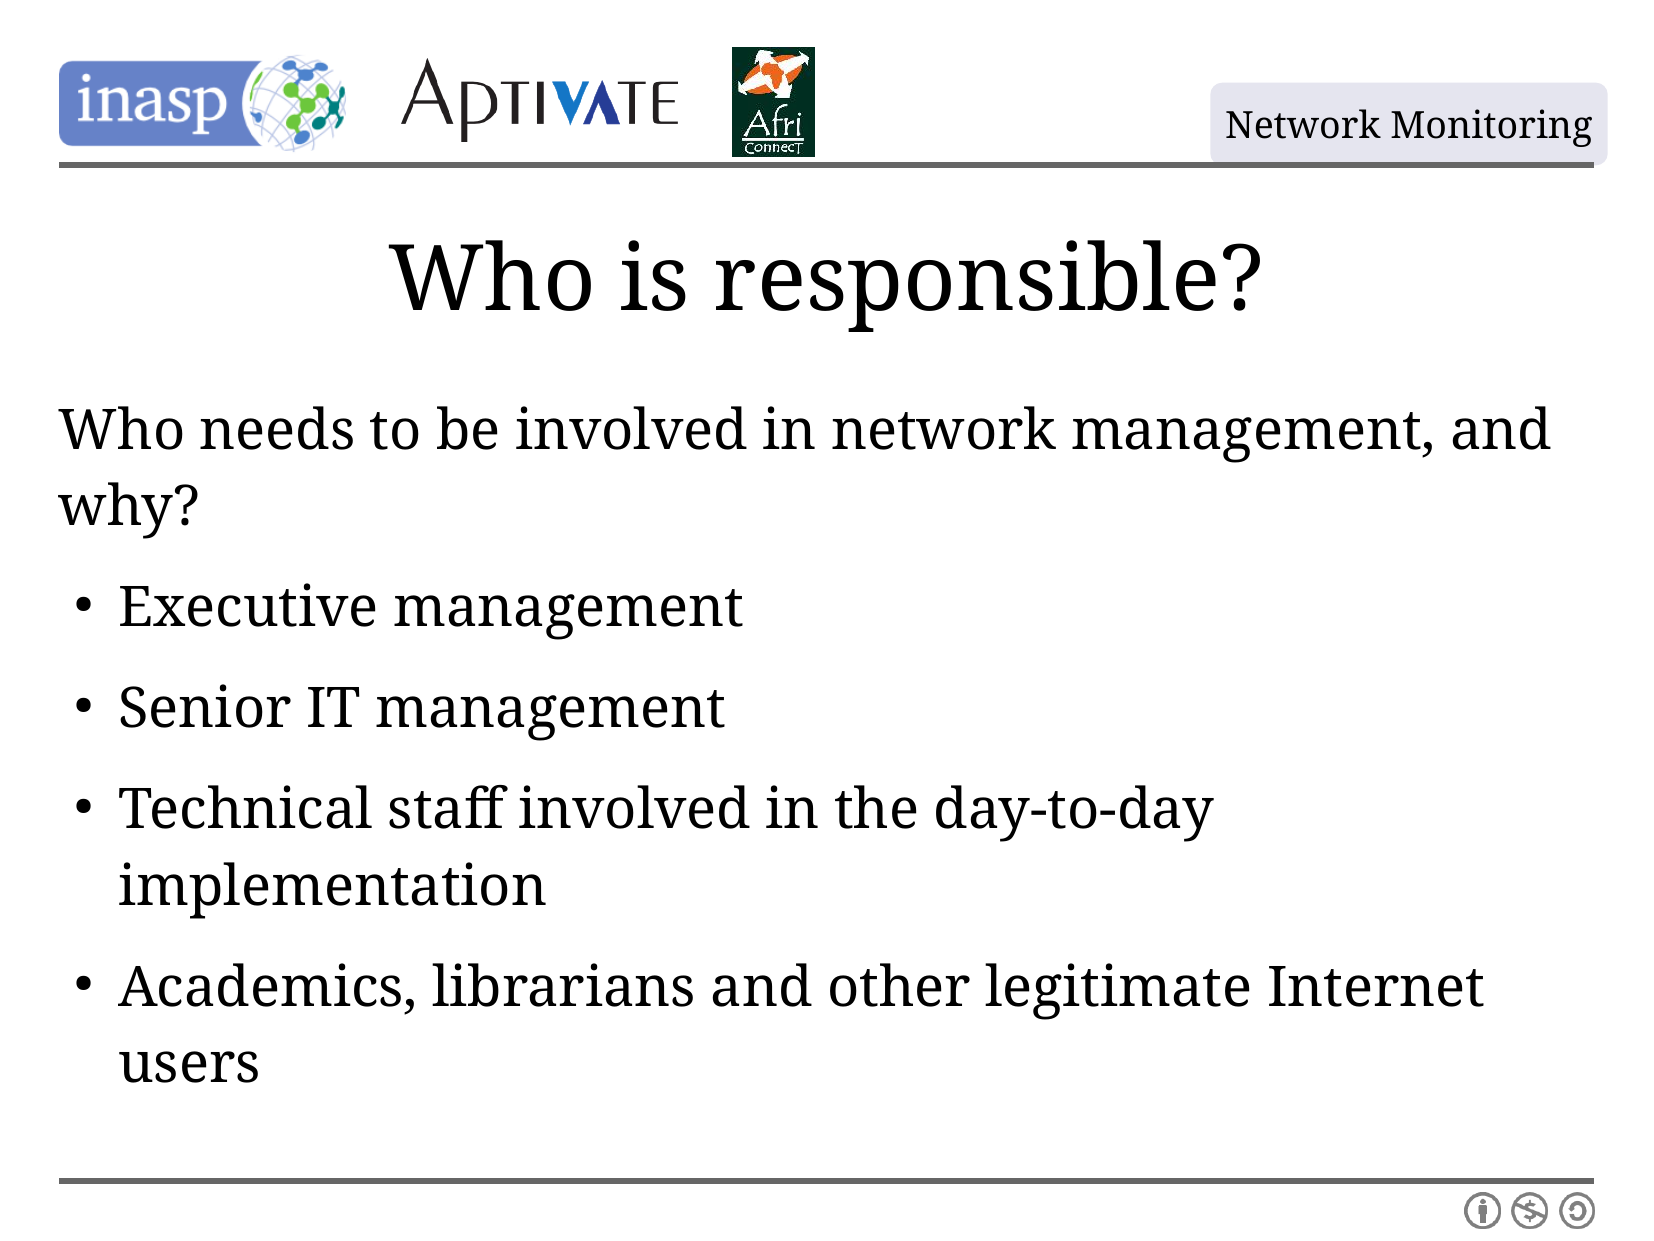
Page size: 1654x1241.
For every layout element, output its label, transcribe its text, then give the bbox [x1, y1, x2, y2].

picture [401, 58, 678, 142]
picture [732, 47, 815, 157]
list Who needs to be involved in network management, and why? Executive management Senior IT management Technical staff involved in the day-to-day implementation Academics, librarians and other legitimate Internet users [59, 389, 1595, 1109]
picture [59, 47, 355, 160]
picture [1511, 1192, 1548, 1229]
picture [1464, 1192, 1501, 1229]
picture [1559, 1192, 1595, 1229]
title Who is responsible? [59, 212, 1595, 343]
